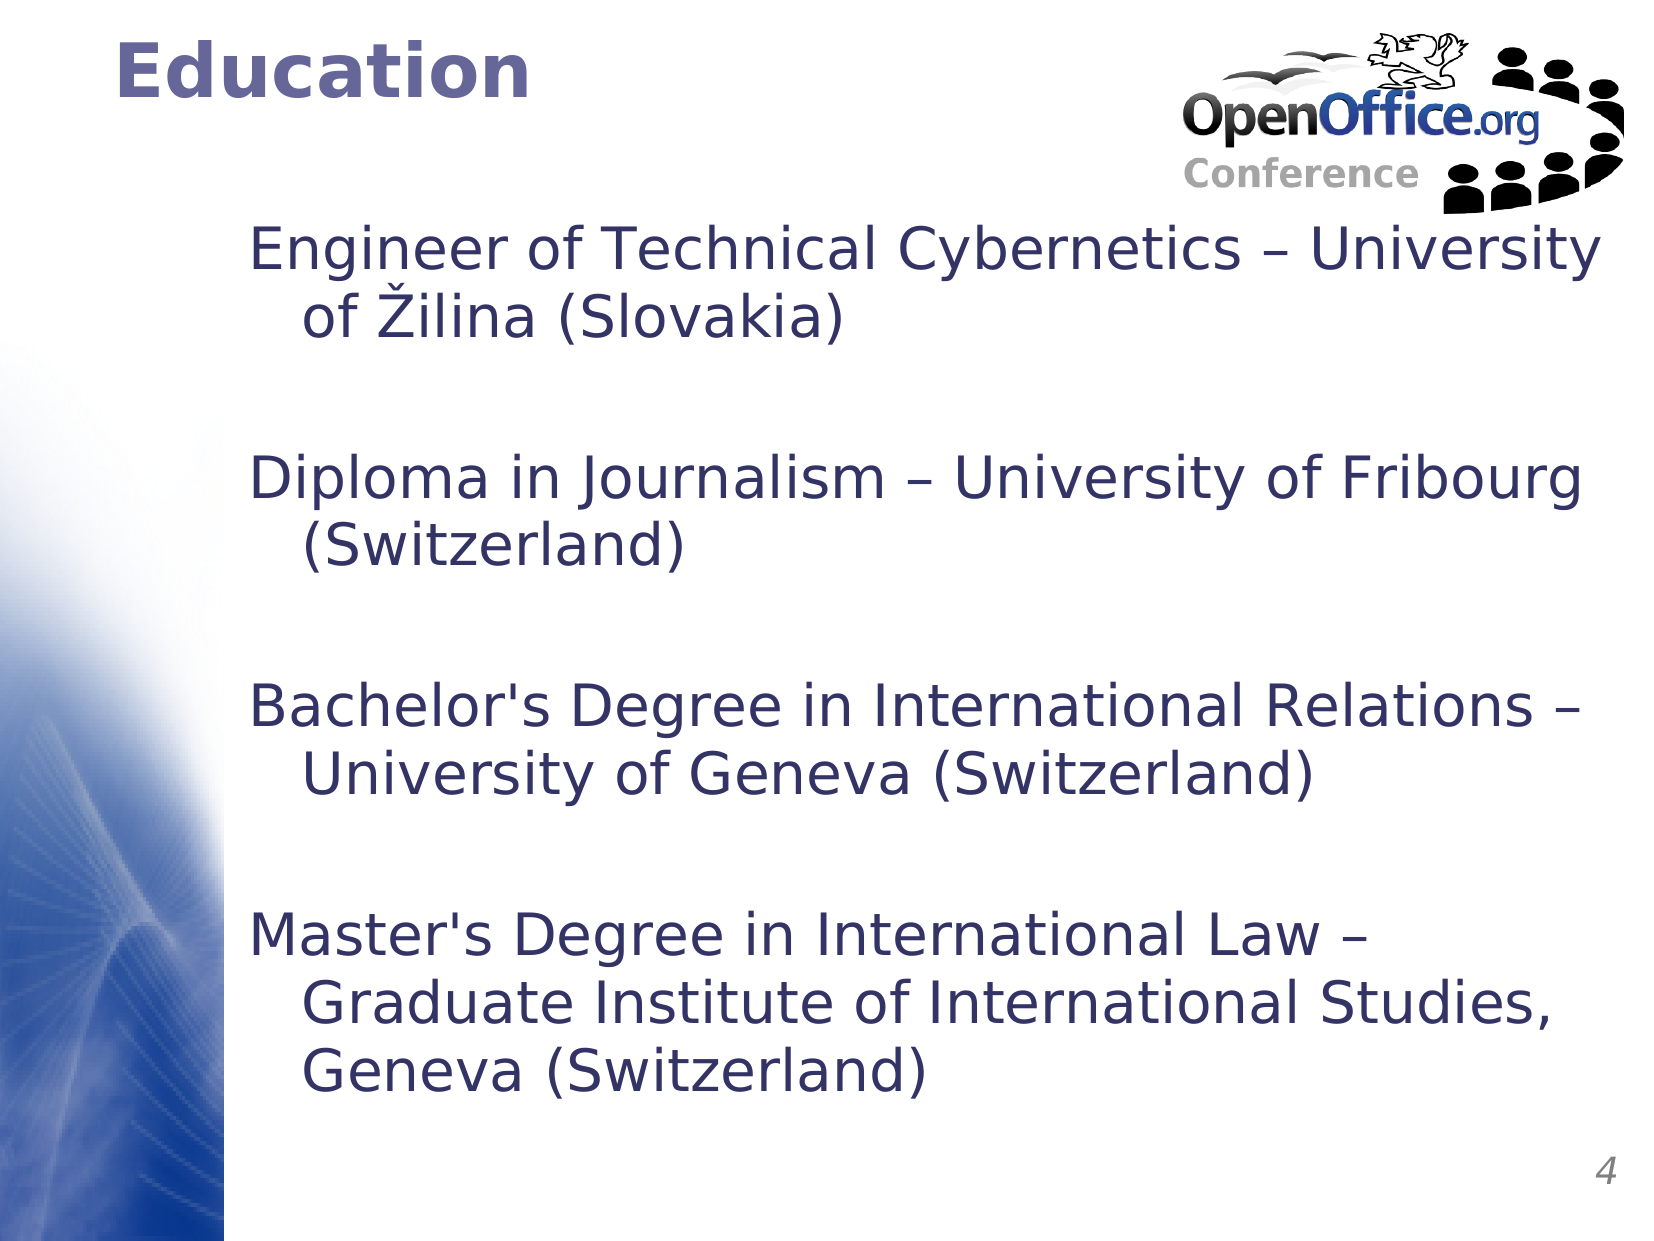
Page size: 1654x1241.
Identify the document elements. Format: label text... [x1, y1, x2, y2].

title Education [24, 15, 987, 129]
picture [0, 0, 224, 1241]
list Engineer of Technical Cybernetics – University of Žilina (Slovakia) Diploma in Journalism – University of Fribourg (Switzerland) Bachelor's Degree in International Relations – University of Geneva (Switzerland) Master's Degree in International Law – Graduate Institute of International Studies, Geneva (Switzerland) [231, 215, 1627, 1125]
picture [1183, 33, 1624, 214]
